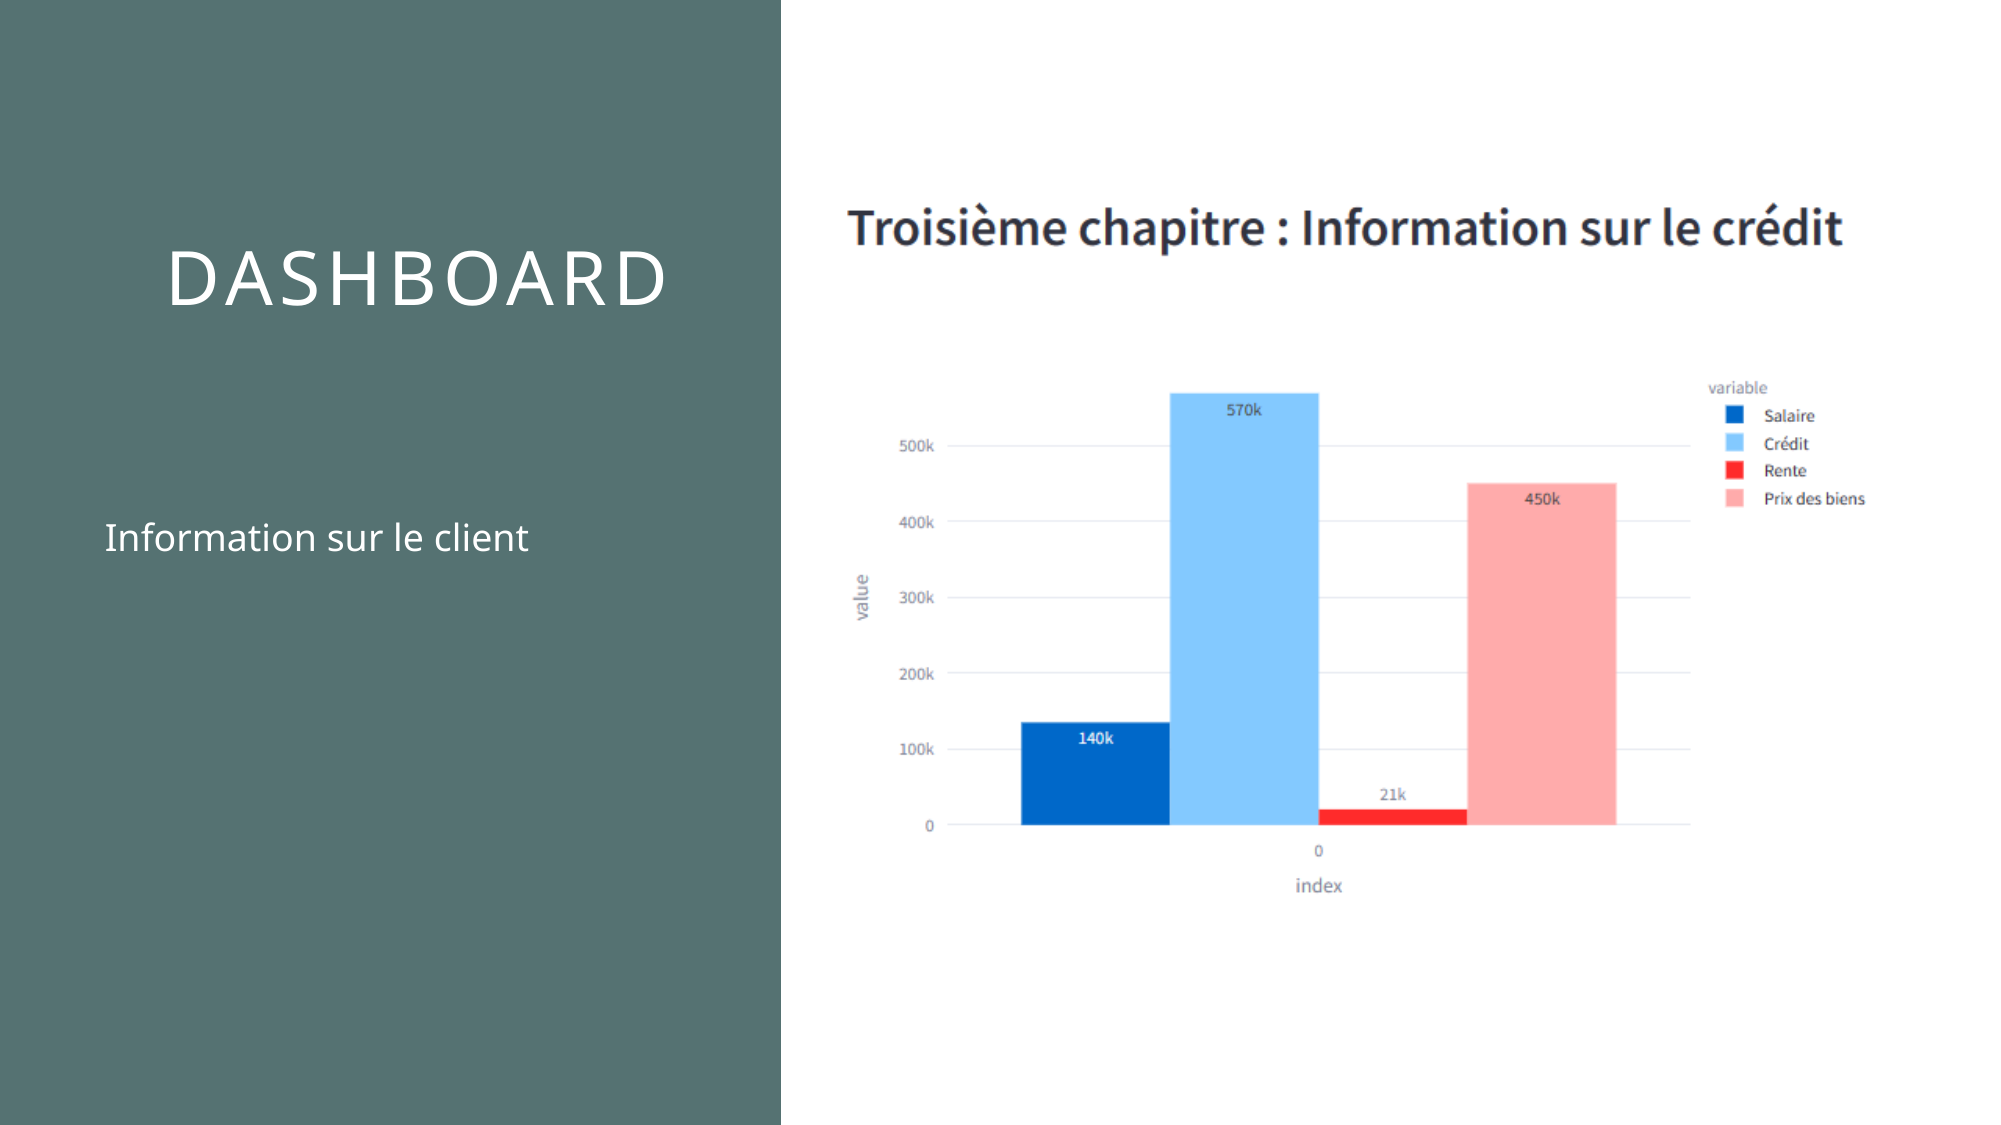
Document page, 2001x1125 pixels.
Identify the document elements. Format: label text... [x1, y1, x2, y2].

picture [832, 189, 1913, 975]
title Dashboard [141, 112, 694, 329]
text_box Information sur le client [89, 506, 692, 567]
text_box [0, 0, 2000, 1125]
